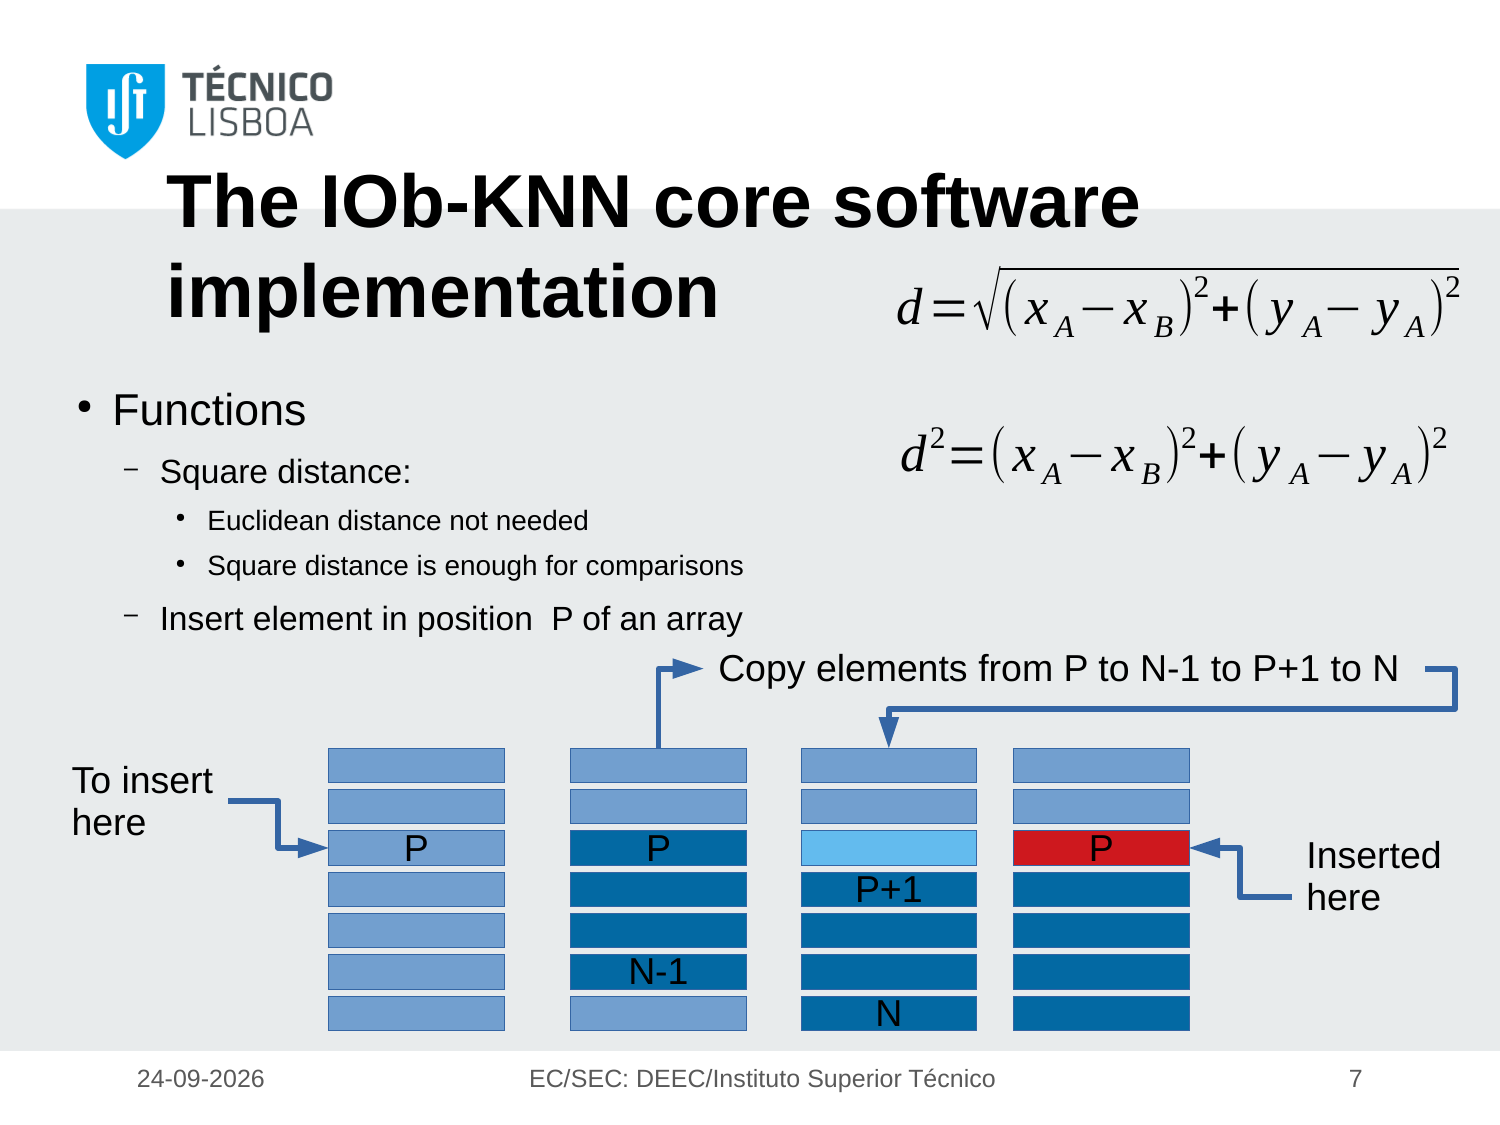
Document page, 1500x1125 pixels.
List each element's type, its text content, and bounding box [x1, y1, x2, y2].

text_box N [801, 996, 977, 1031]
text_box [801, 789, 977, 824]
text_box [570, 789, 747, 824]
text_box [801, 748, 977, 783]
list Functions Square distance: Euclidean distance not needed Square distance is enough for comparisons Insert element in position P of an array [64, 380, 1388, 641]
text_box [1013, 996, 1190, 1031]
text_box N-1 [570, 954, 747, 990]
text_box [801, 954, 977, 990]
text_box [1013, 748, 1190, 783]
text_box To insert here [56, 752, 229, 851]
text_box [1013, 954, 1190, 990]
text_box P [328, 830, 505, 866]
slide_number <number> [1077, 1052, 1378, 1103]
text_box [801, 913, 977, 948]
text_box [328, 996, 505, 1031]
text_box P+1 [801, 872, 977, 907]
text_box [1013, 872, 1190, 907]
text_box [1013, 789, 1190, 824]
chart [886, 418, 1461, 492]
text_box [570, 872, 747, 907]
text_box [570, 996, 747, 1031]
text_box [328, 748, 505, 783]
text_box [570, 913, 747, 948]
title The IOb-KNN core software implementation [151, 171, 1408, 314]
text_box [328, 954, 505, 990]
picture [0, 0, 1500, 1125]
text_box Inserted here [1291, 827, 1491, 968]
text_box [1013, 913, 1190, 948]
text_box P [570, 830, 747, 866]
text_box [328, 872, 505, 907]
text_box [570, 748, 747, 783]
footer EC/SEC: DEEC/Instituto Superior Técnico [512, 1052, 1021, 1103]
text_box [328, 789, 505, 824]
slide_number 27-10-2020 [121, 1052, 425, 1103]
chart [882, 264, 1474, 344]
text_box [801, 830, 977, 866]
text_box P [1013, 830, 1190, 866]
text_box [328, 913, 505, 948]
text_box Copy elements from P to N-1 to P+1 to N [703, 640, 1426, 698]
